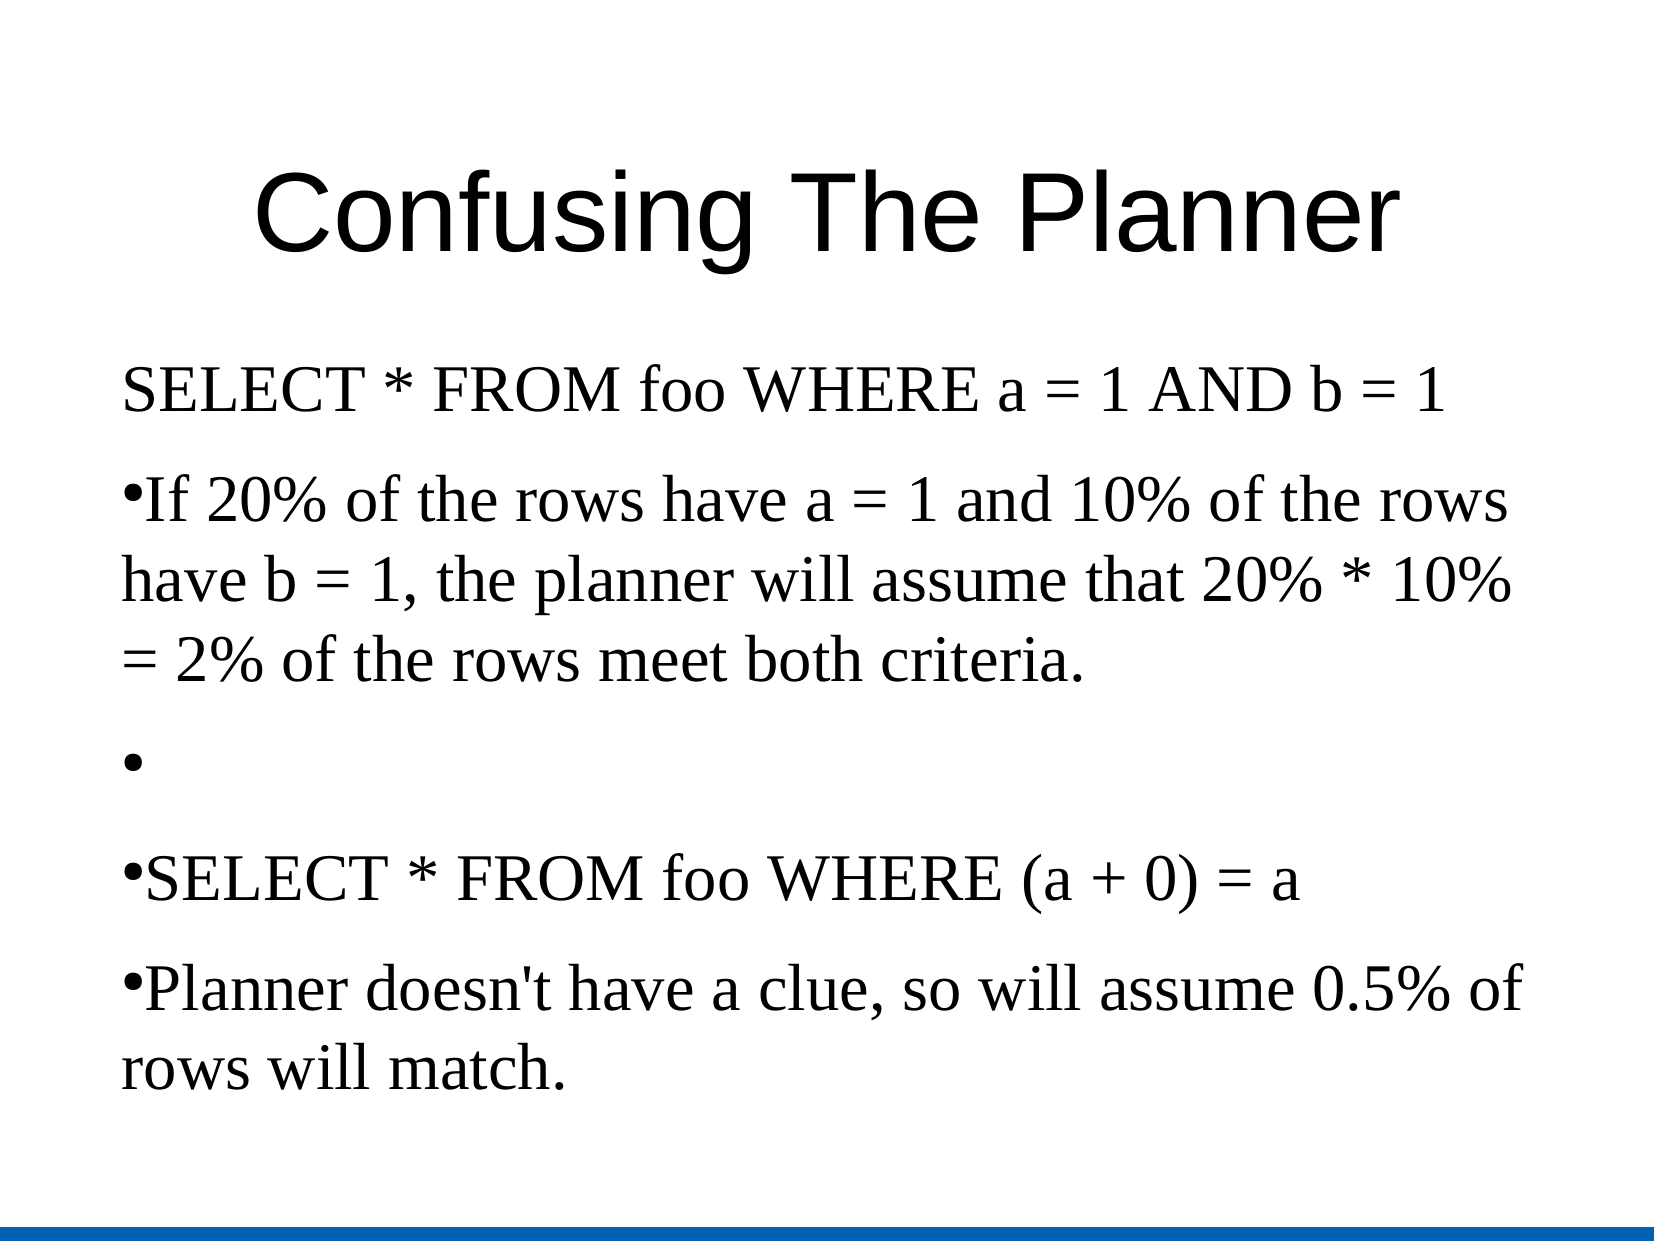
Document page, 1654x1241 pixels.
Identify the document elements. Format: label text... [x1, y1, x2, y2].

title Confusing The Planner [121, 102, 1533, 311]
list SELECT * FROM foo WHERE a = 1 AND b = 1 If 20% of the rows have a = 1 and 10% of the rows have b = 1, the planner will assume that 20% * 10% = 2% of the rows meet both criteria. SELECT * FROM foo WHERE (a + 0) = a Planner doesn't have a clue, so will assume 0.5% of rows will match. [121, 344, 1533, 1127]
